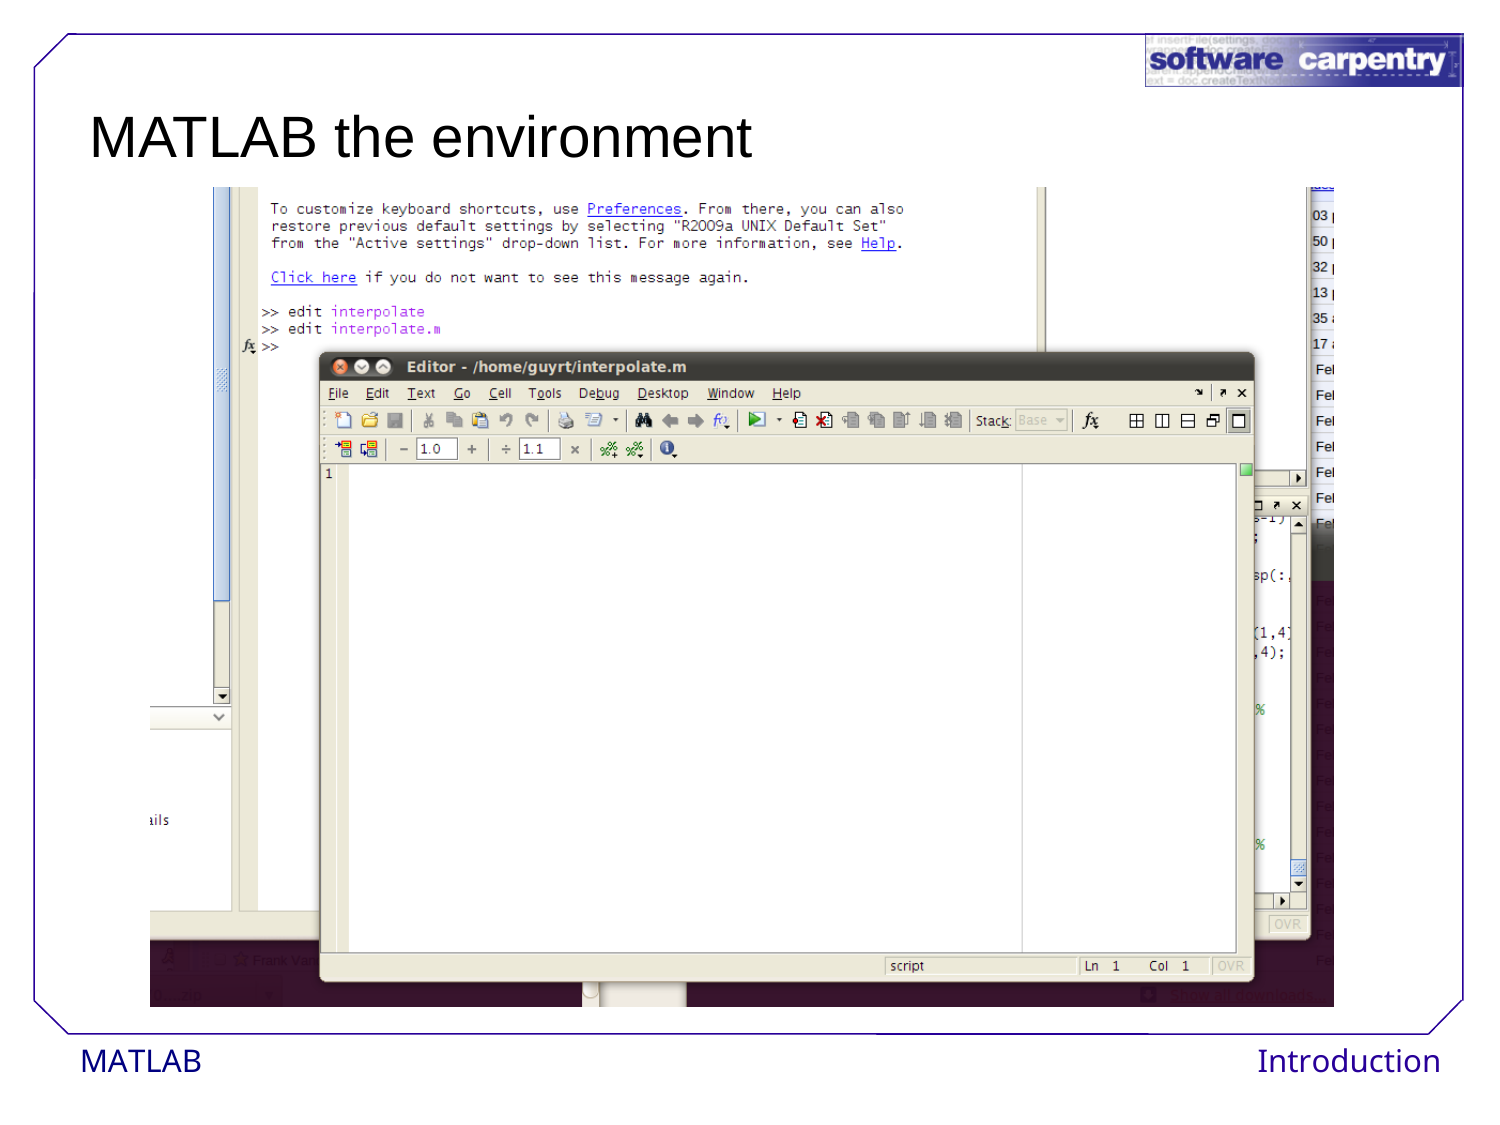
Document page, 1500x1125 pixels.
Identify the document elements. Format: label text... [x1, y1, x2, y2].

picture [150, 187, 1334, 1007]
picture [1145, 33, 1464, 87]
list MATLAB the environment [75, 99, 1426, 1013]
